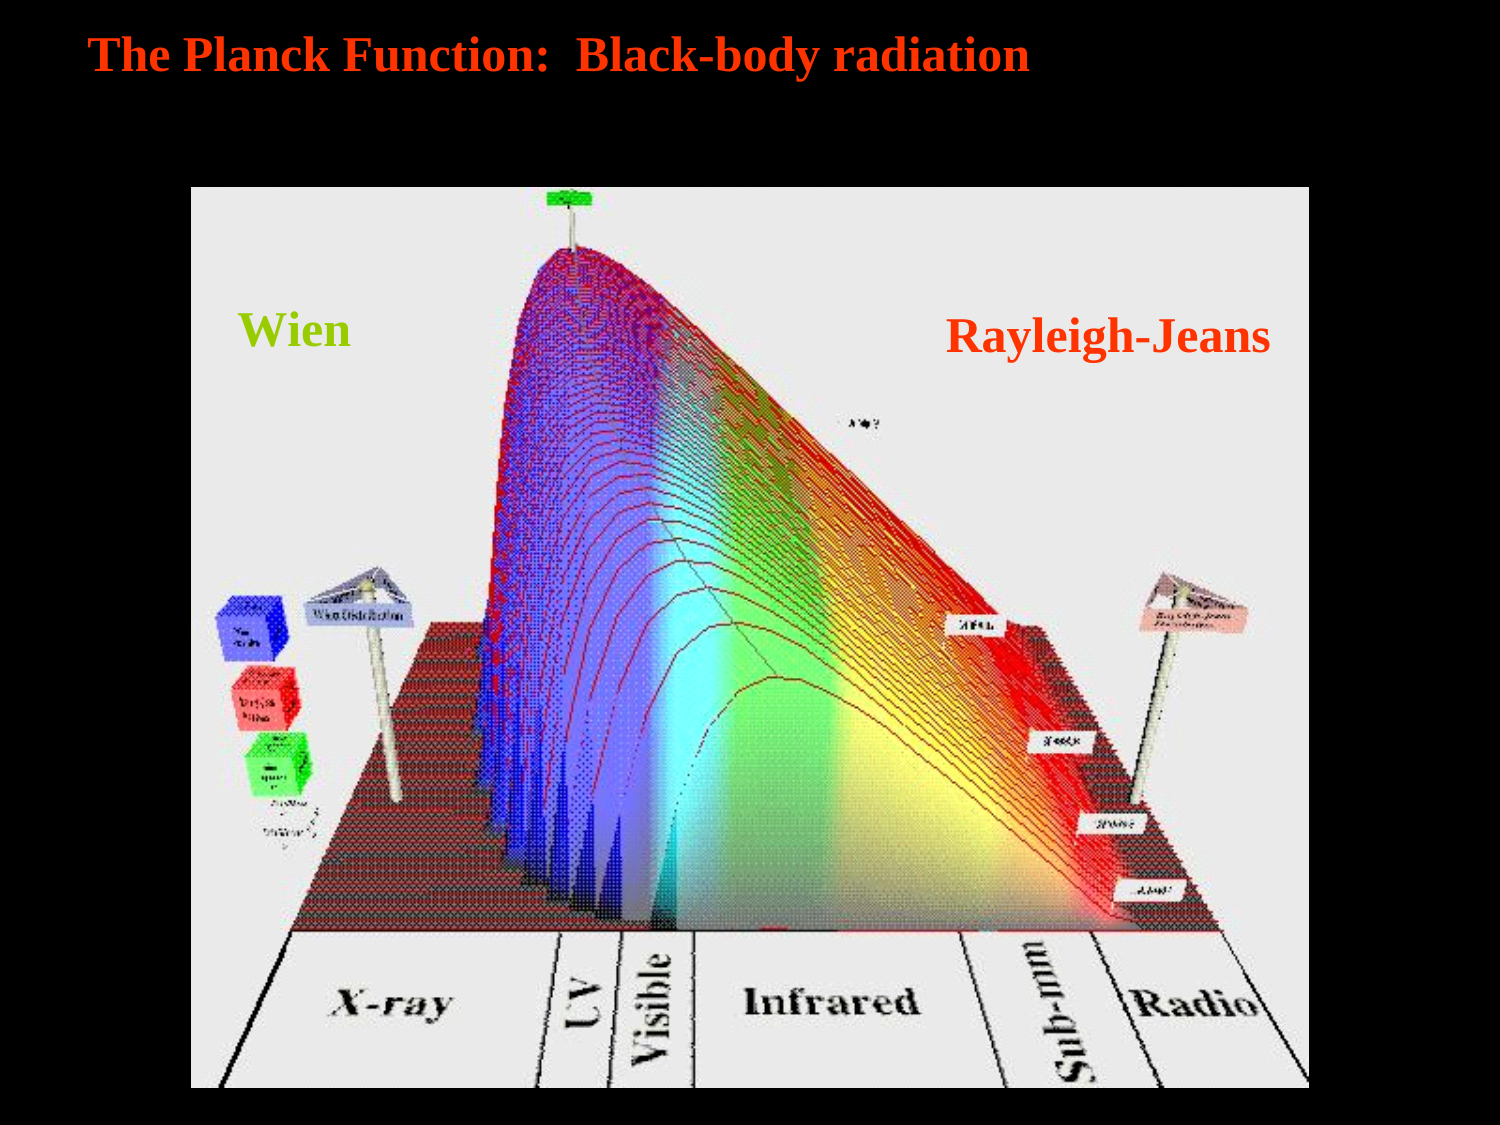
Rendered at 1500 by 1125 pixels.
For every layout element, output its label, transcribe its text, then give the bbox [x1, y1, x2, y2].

picture [191, 187, 1311, 1090]
text_box Rayleigh-Jeans [930, 299, 1299, 371]
text_box The Planck Function: Black-body radiation [72, 19, 1046, 90]
text_box Wien [222, 294, 380, 365]
